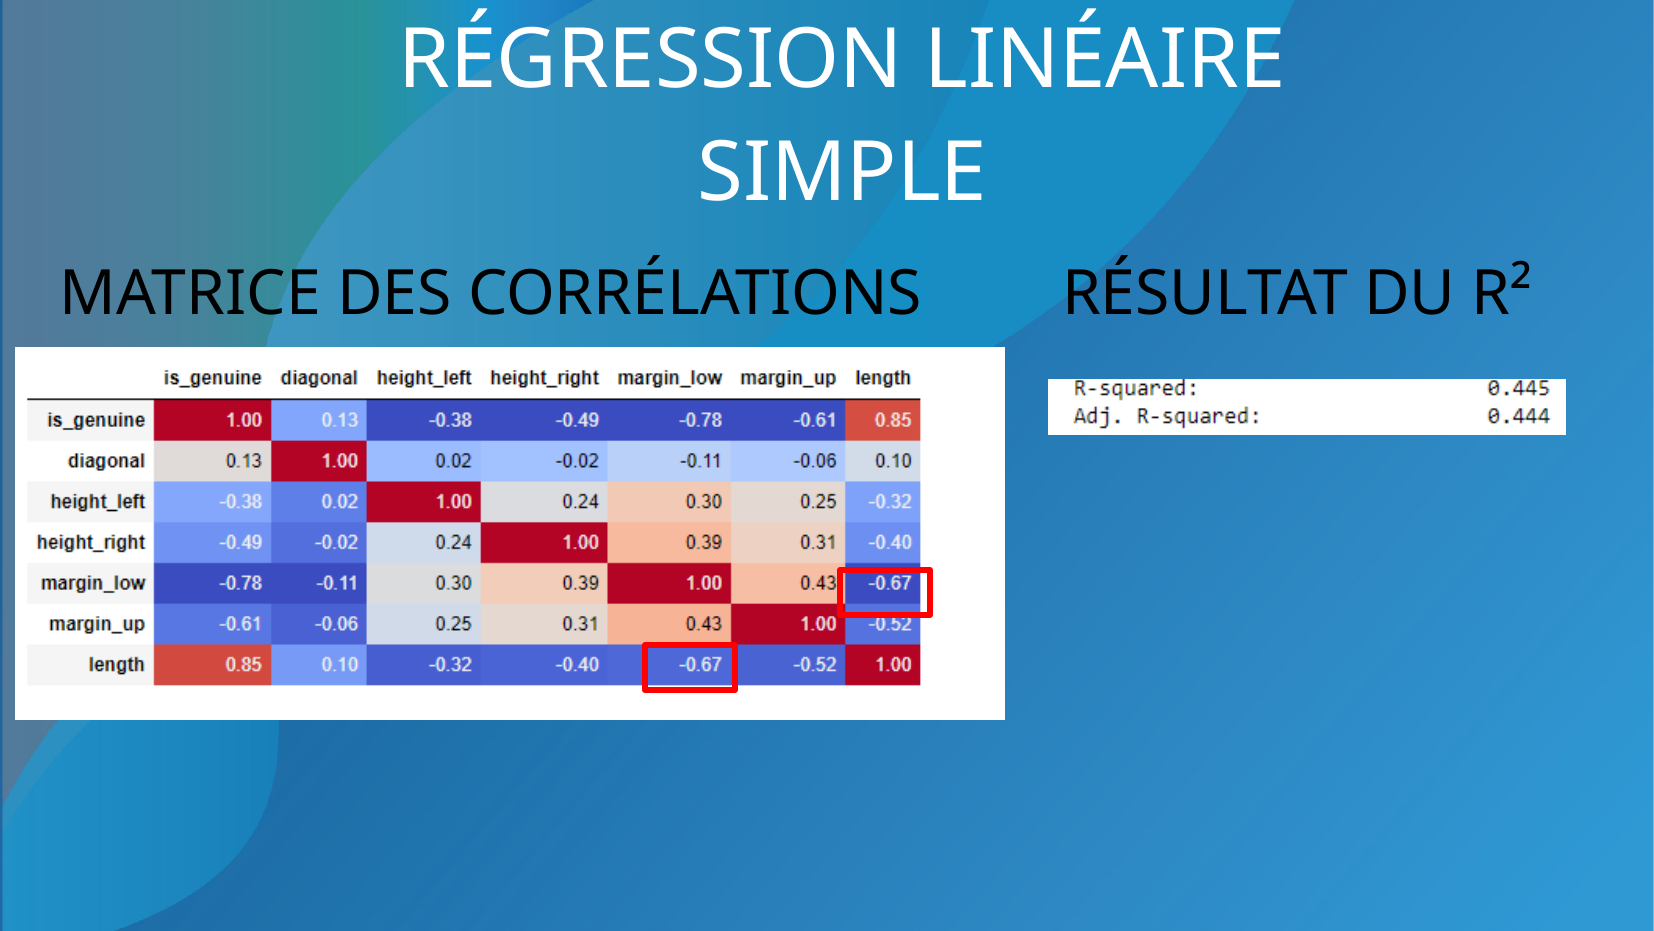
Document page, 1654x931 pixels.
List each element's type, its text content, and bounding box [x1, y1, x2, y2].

title RÉGRESSION LINÉAIRE SIMPLE [379, 28, 1306, 196]
picture [0, 0, 1654, 931]
text_box MATRICE DES CORRÉLATIONS [45, 240, 975, 347]
text_box RÉSULTAT DU R² [975, 240, 1621, 380]
